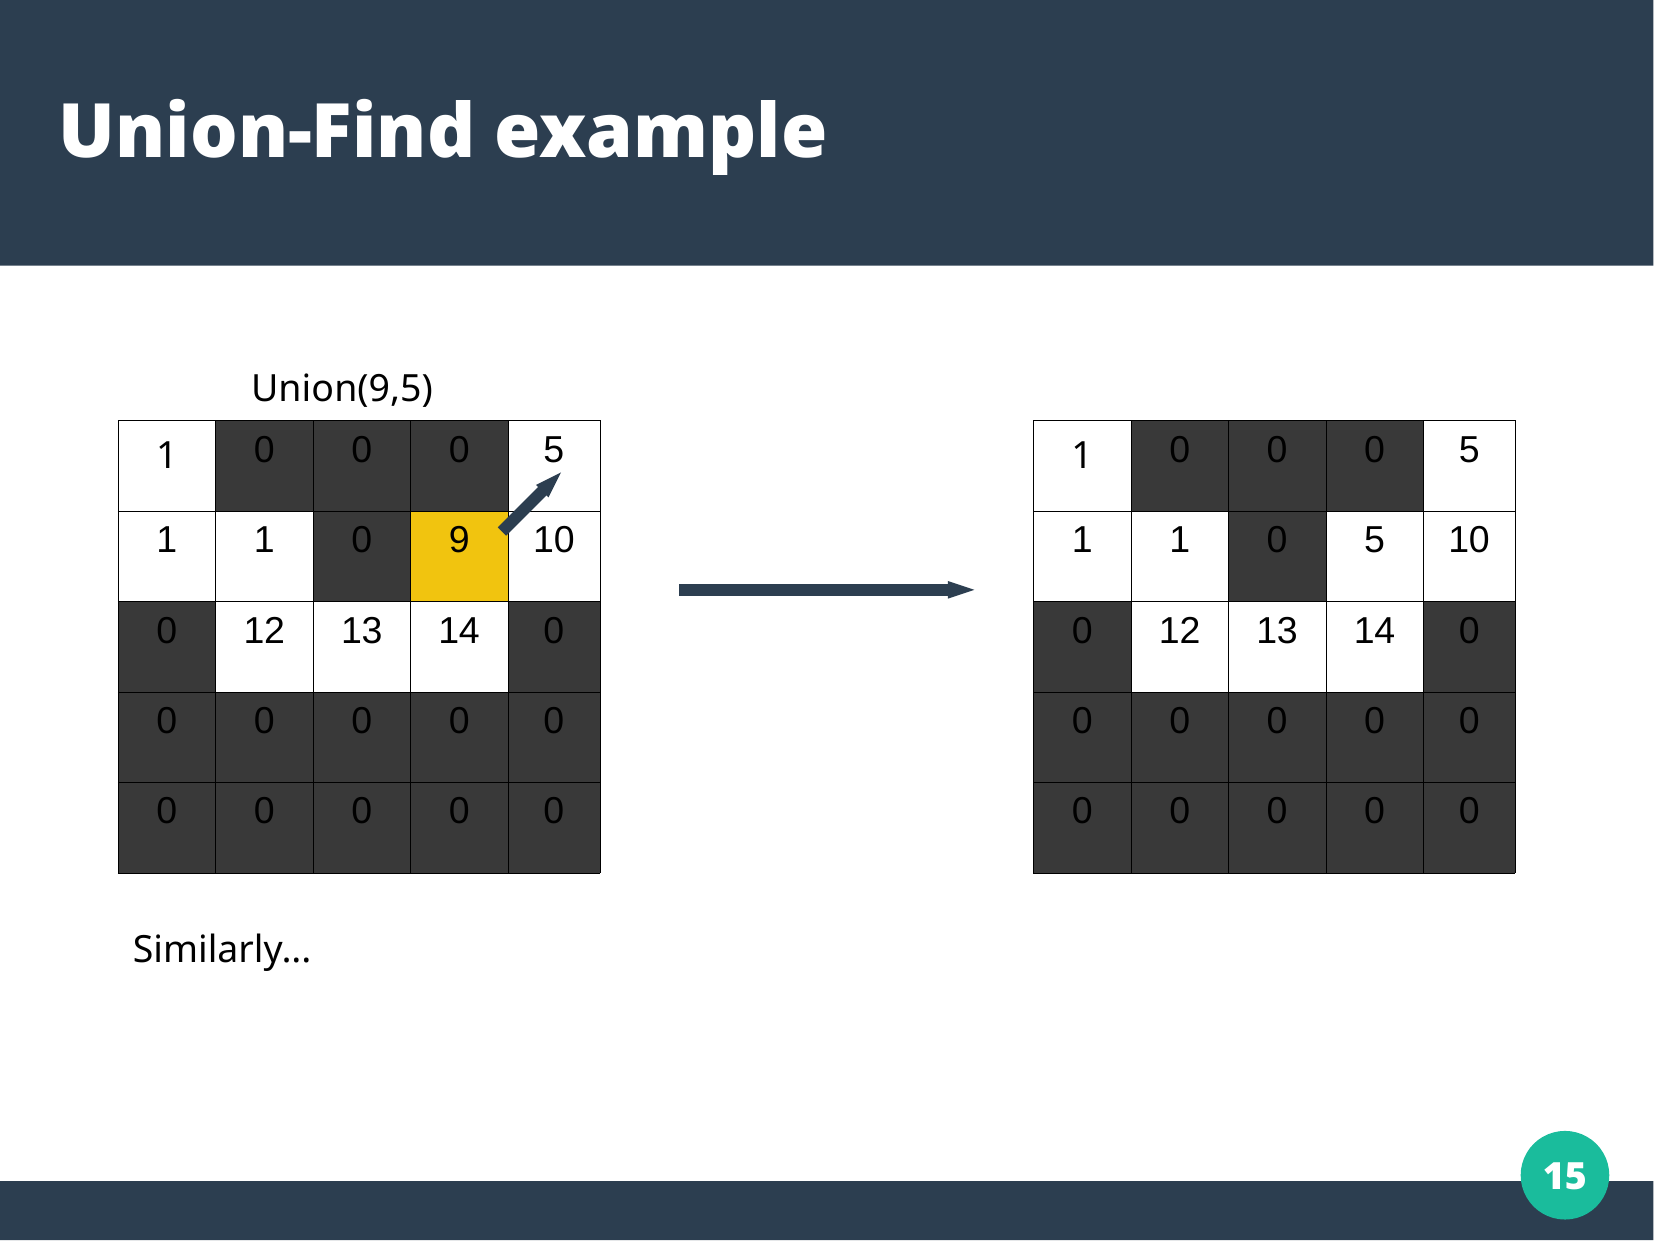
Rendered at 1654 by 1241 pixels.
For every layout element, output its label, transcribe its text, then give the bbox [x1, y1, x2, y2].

table_cell 0 [1229, 512, 1326, 601]
table_cell 12 [216, 602, 313, 692]
table_cell 0 [1034, 602, 1131, 692]
table_cell 1 [216, 512, 313, 601]
table_cell 0 [509, 602, 600, 692]
table_cell 0 [1327, 693, 1423, 782]
table_cell 0 [1424, 783, 1515, 873]
text_box Union(9,5) [236, 354, 464, 416]
table_cell 12 [1132, 602, 1228, 692]
table_cell 10 [1424, 512, 1515, 601]
table_cell 1 [1132, 512, 1228, 601]
table_cell 0 [314, 512, 410, 601]
table_cell 0 [1327, 783, 1423, 873]
table_cell 0 [1424, 693, 1515, 782]
table_cell 0 [1034, 693, 1131, 782]
table_header 1 [119, 421, 215, 511]
table_header 5 [1424, 421, 1515, 511]
table_header 0 [216, 421, 313, 511]
table_cell 5 [1327, 512, 1423, 601]
title Union-Find example [59, 49, 1595, 207]
table_cell 0 [411, 783, 508, 873]
table_cell 0 [509, 693, 600, 782]
table_cell 0 [1229, 783, 1326, 873]
table_cell 14 [411, 602, 508, 692]
table_cell 0 [411, 693, 508, 782]
table_header 0 [1229, 421, 1326, 511]
table_header 0 [1327, 421, 1423, 511]
table_cell 0 [1229, 693, 1326, 782]
table_cell 0 [1132, 693, 1228, 782]
table_header 1 [1034, 421, 1131, 511]
table_cell 0 [1424, 602, 1515, 692]
text_box Similarly... [118, 915, 1506, 1152]
table_cell 0 [119, 783, 215, 873]
table_cell 10 [509, 512, 600, 601]
table_cell 0 [314, 693, 410, 782]
table_header 0 [411, 421, 508, 511]
table_header 0 [1132, 421, 1228, 511]
table_cell 0 [119, 693, 215, 782]
table_cell 0 [509, 783, 600, 873]
table_cell 14 [1327, 602, 1423, 692]
table_cell 13 [314, 602, 410, 692]
table_cell 1 [1034, 512, 1131, 601]
table_cell 1 [119, 512, 215, 601]
table_cell 0 [119, 602, 215, 692]
table_cell 0 [216, 693, 313, 782]
table_cell 0 [1034, 783, 1131, 873]
table_cell 0 [314, 783, 410, 873]
table_header 5 [509, 421, 600, 511]
table_cell 13 [1229, 602, 1326, 692]
table_cell 0 [216, 783, 313, 873]
table_header 0 [314, 421, 410, 511]
table_cell 9 [411, 512, 508, 601]
table_cell 0 [1132, 783, 1228, 873]
